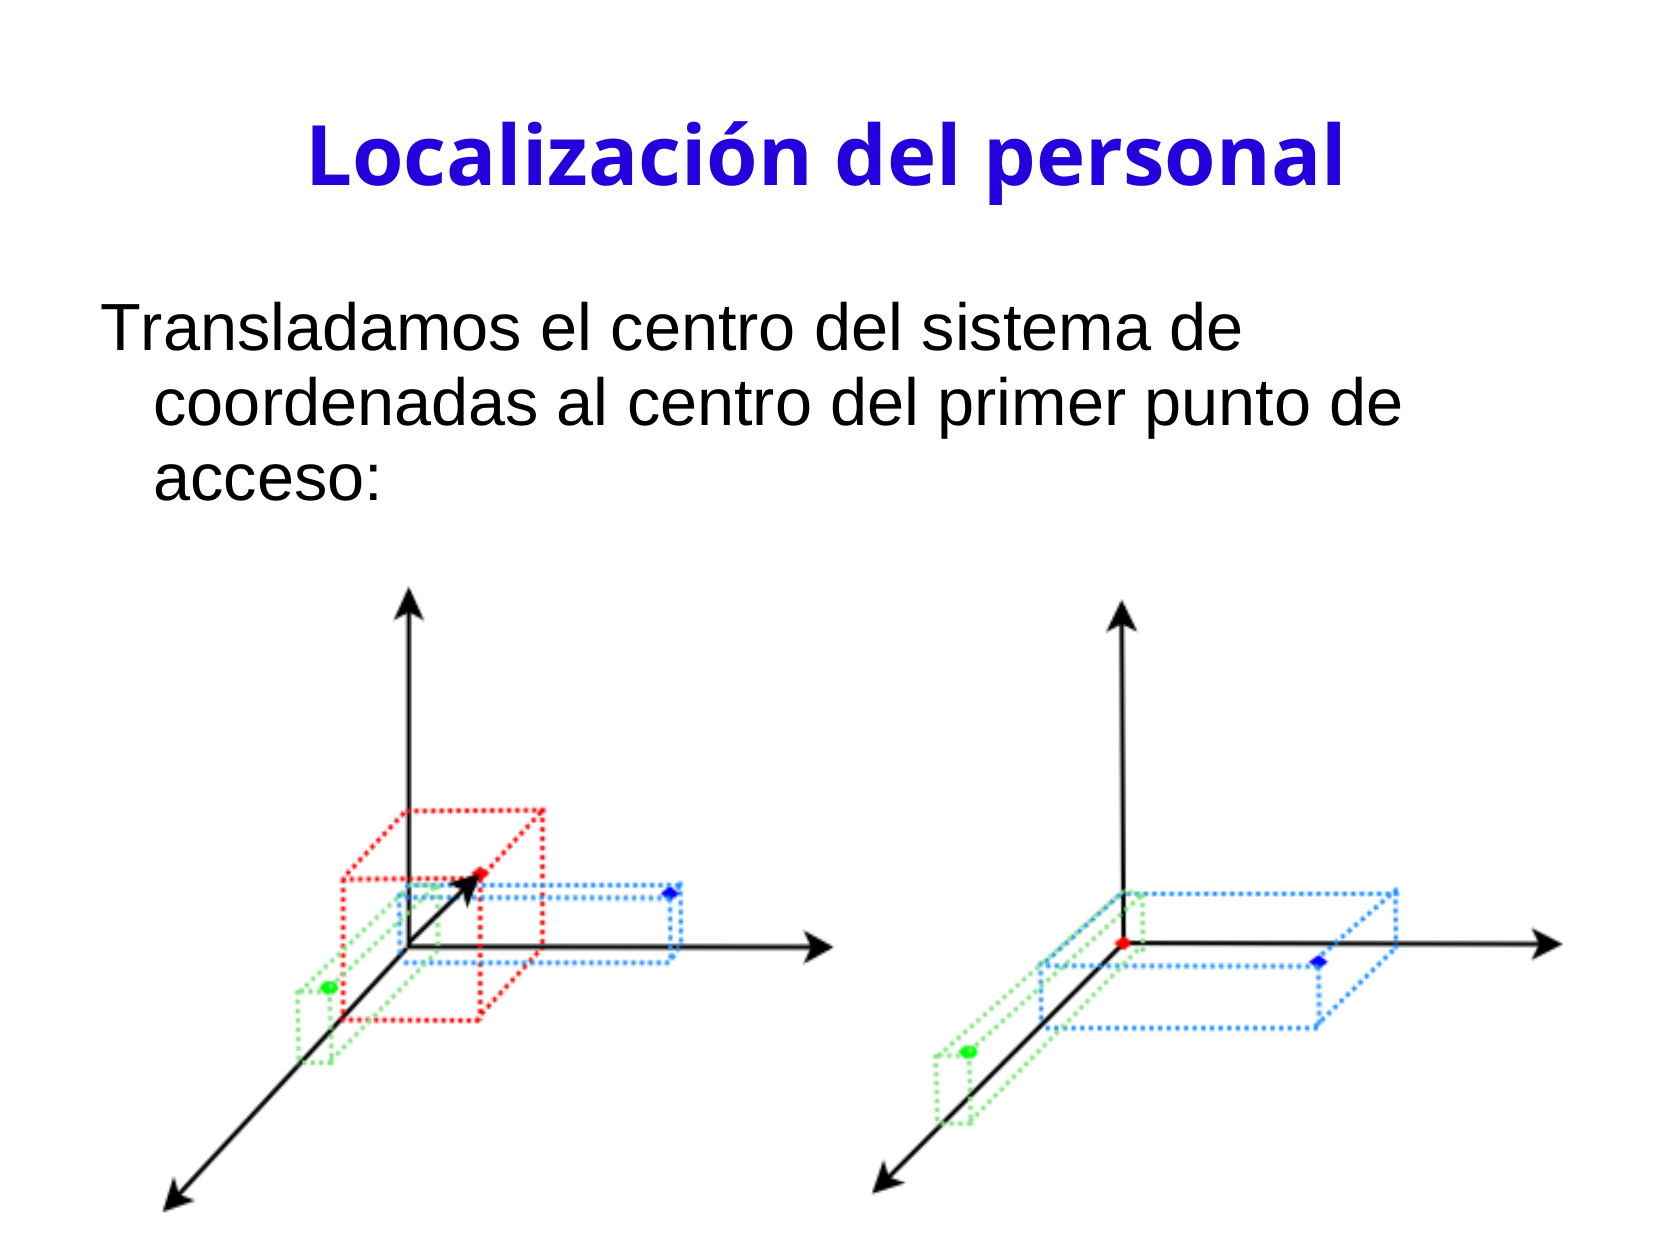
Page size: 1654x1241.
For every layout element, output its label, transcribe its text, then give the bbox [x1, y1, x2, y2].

picture [147, 585, 835, 1229]
list Transladamos el centro del sistema de coordenadas al centro del primer punto de acceso: [82, 290, 1571, 1109]
title Localización del personal [82, 49, 1571, 257]
picture [856, 598, 1565, 1211]
